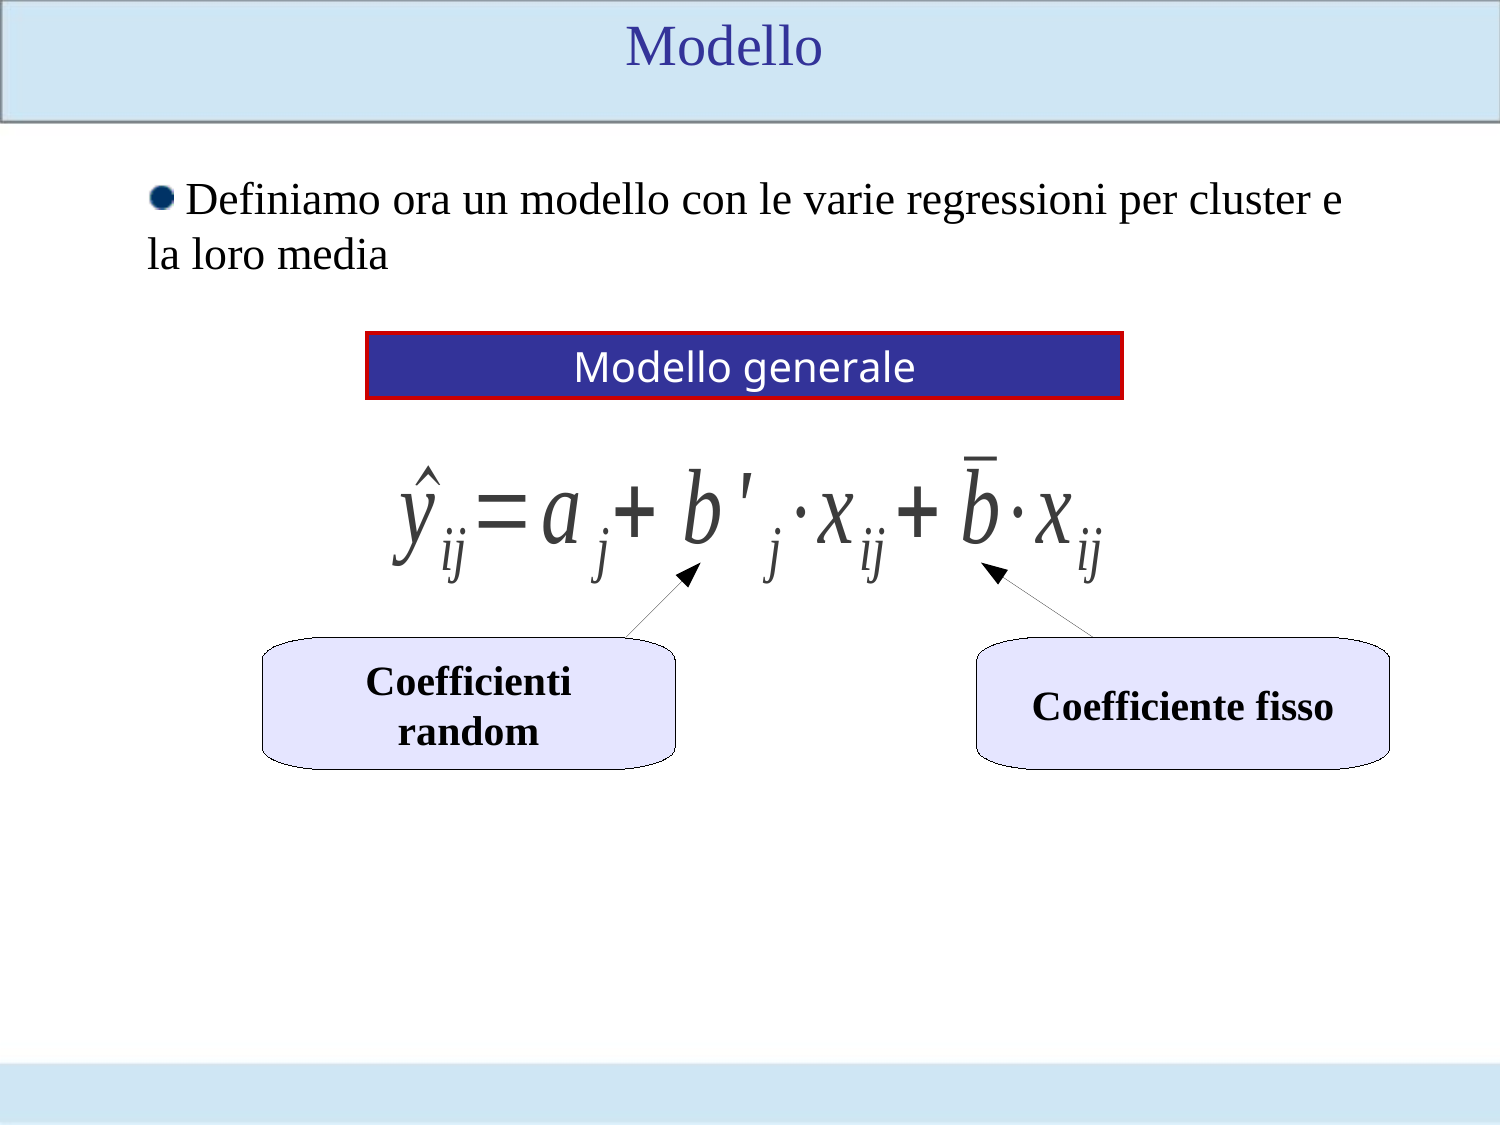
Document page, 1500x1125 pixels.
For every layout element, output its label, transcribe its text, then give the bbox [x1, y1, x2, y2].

chart [369, 450, 1126, 584]
text_box Definiamo ora un modello con le varie regressioni per cluster e la loro media [132, 161, 1377, 287]
text_box Coefficienti random [262, 637, 676, 770]
title Modello [49, 0, 1400, 136]
chart [1000, 579, 1011, 584]
picture [0, 0, 1500, 1125]
text_box Coefficiente fisso [976, 637, 1390, 770]
text_box Modello generale [367, 332, 1123, 399]
